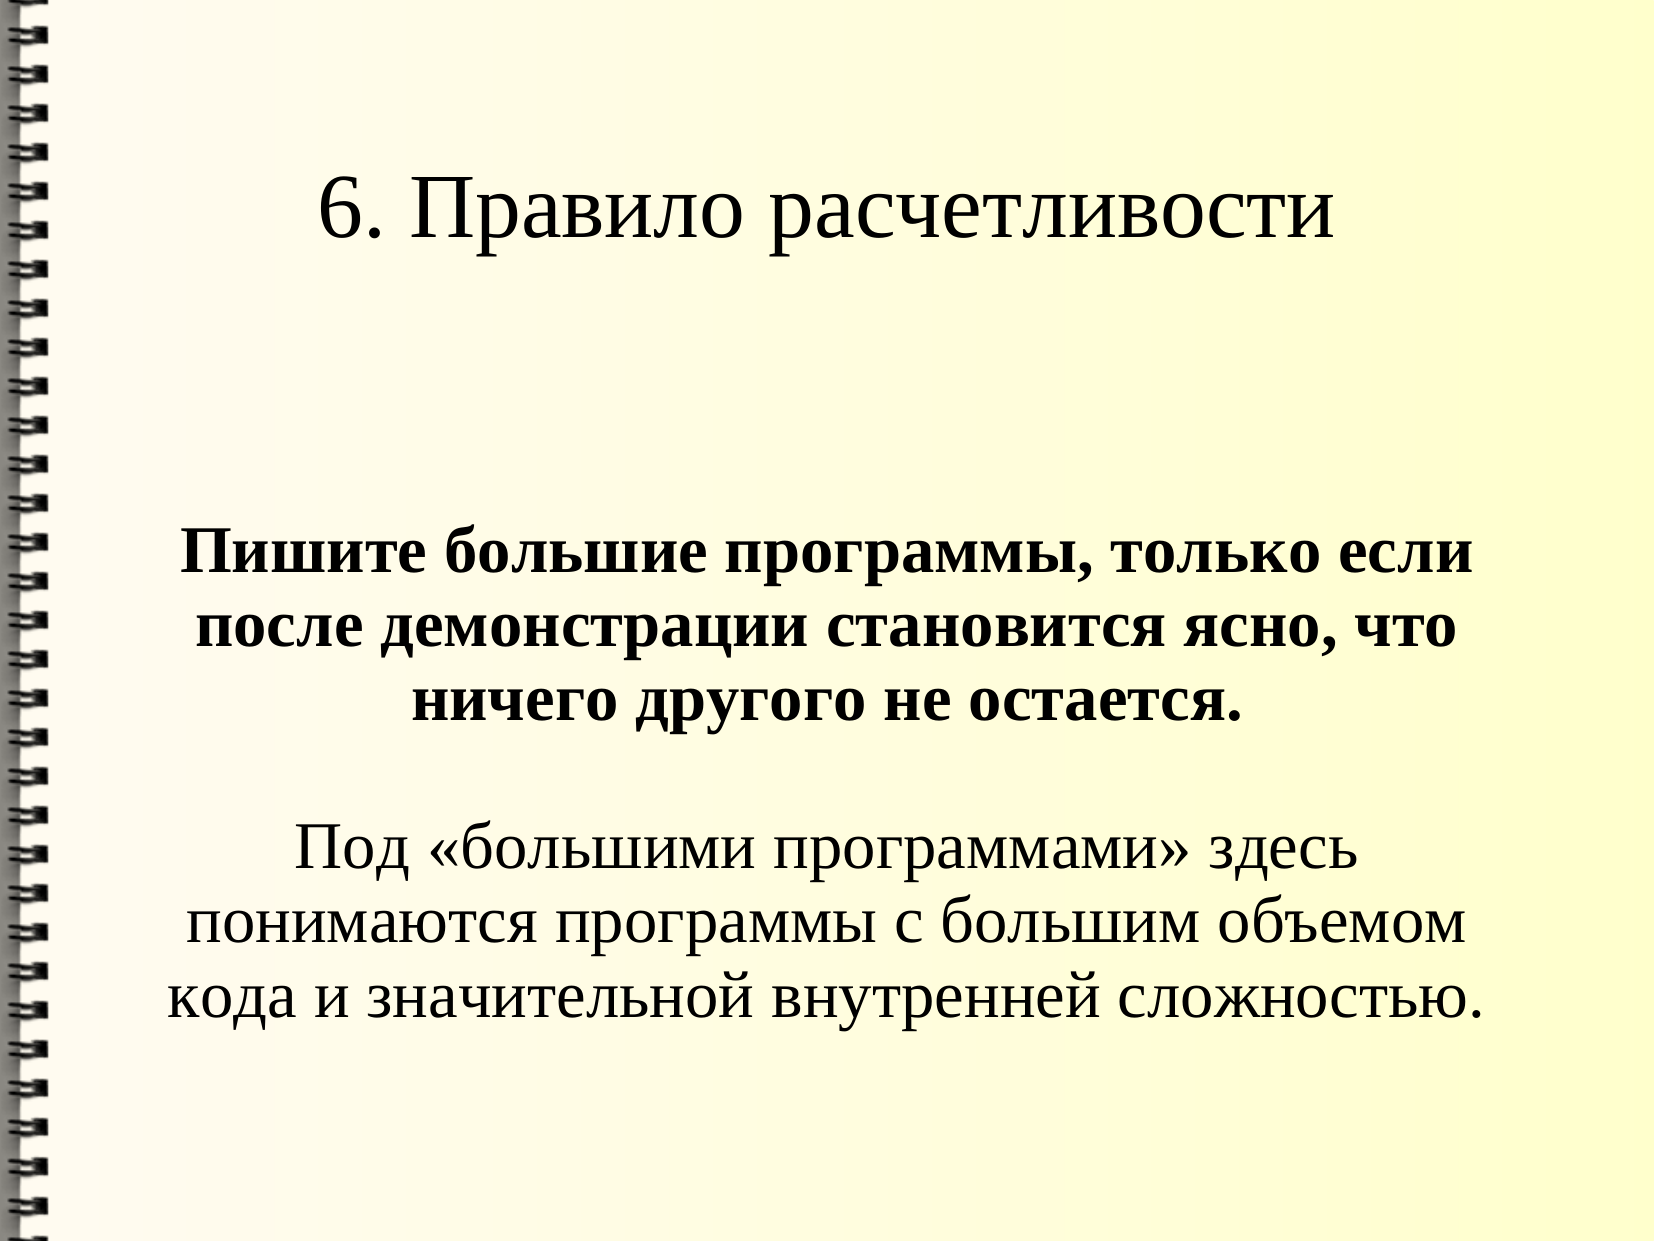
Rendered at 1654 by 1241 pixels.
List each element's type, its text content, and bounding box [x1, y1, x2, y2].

subtitle Пишите большие программы, только если после демонстрации становится ясно, что ничего другого не остается. Под «большими программами» здесь понимаются программы с большим объемом кода и значительной внутренней сложностью. [121, 344, 1534, 1200]
title 6. Правило расчетливости [121, 102, 1534, 311]
picture [0, 0, 1654, 1241]
